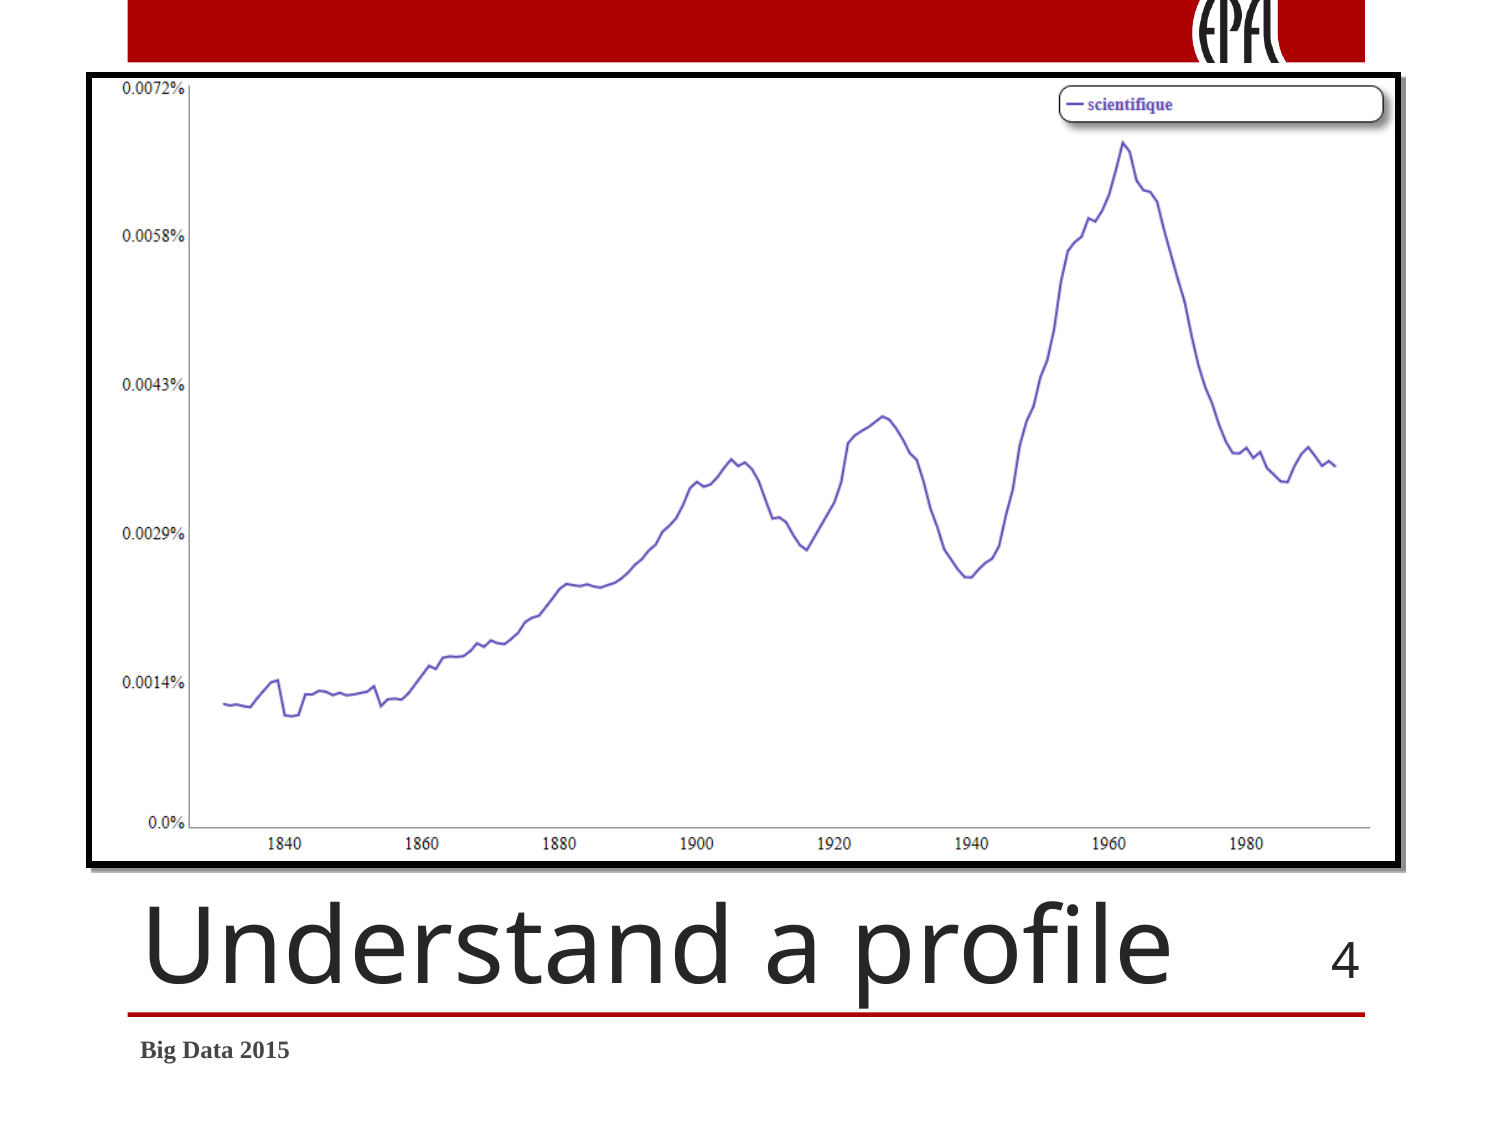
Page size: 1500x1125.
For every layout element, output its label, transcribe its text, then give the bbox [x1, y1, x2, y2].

title Understand a profile [125, 873, 1238, 1013]
footer Big Data 2015 [125, 1018, 925, 1079]
picture [0, 0, 1500, 1125]
slide_number <numéro> [1250, 933, 1375, 993]
